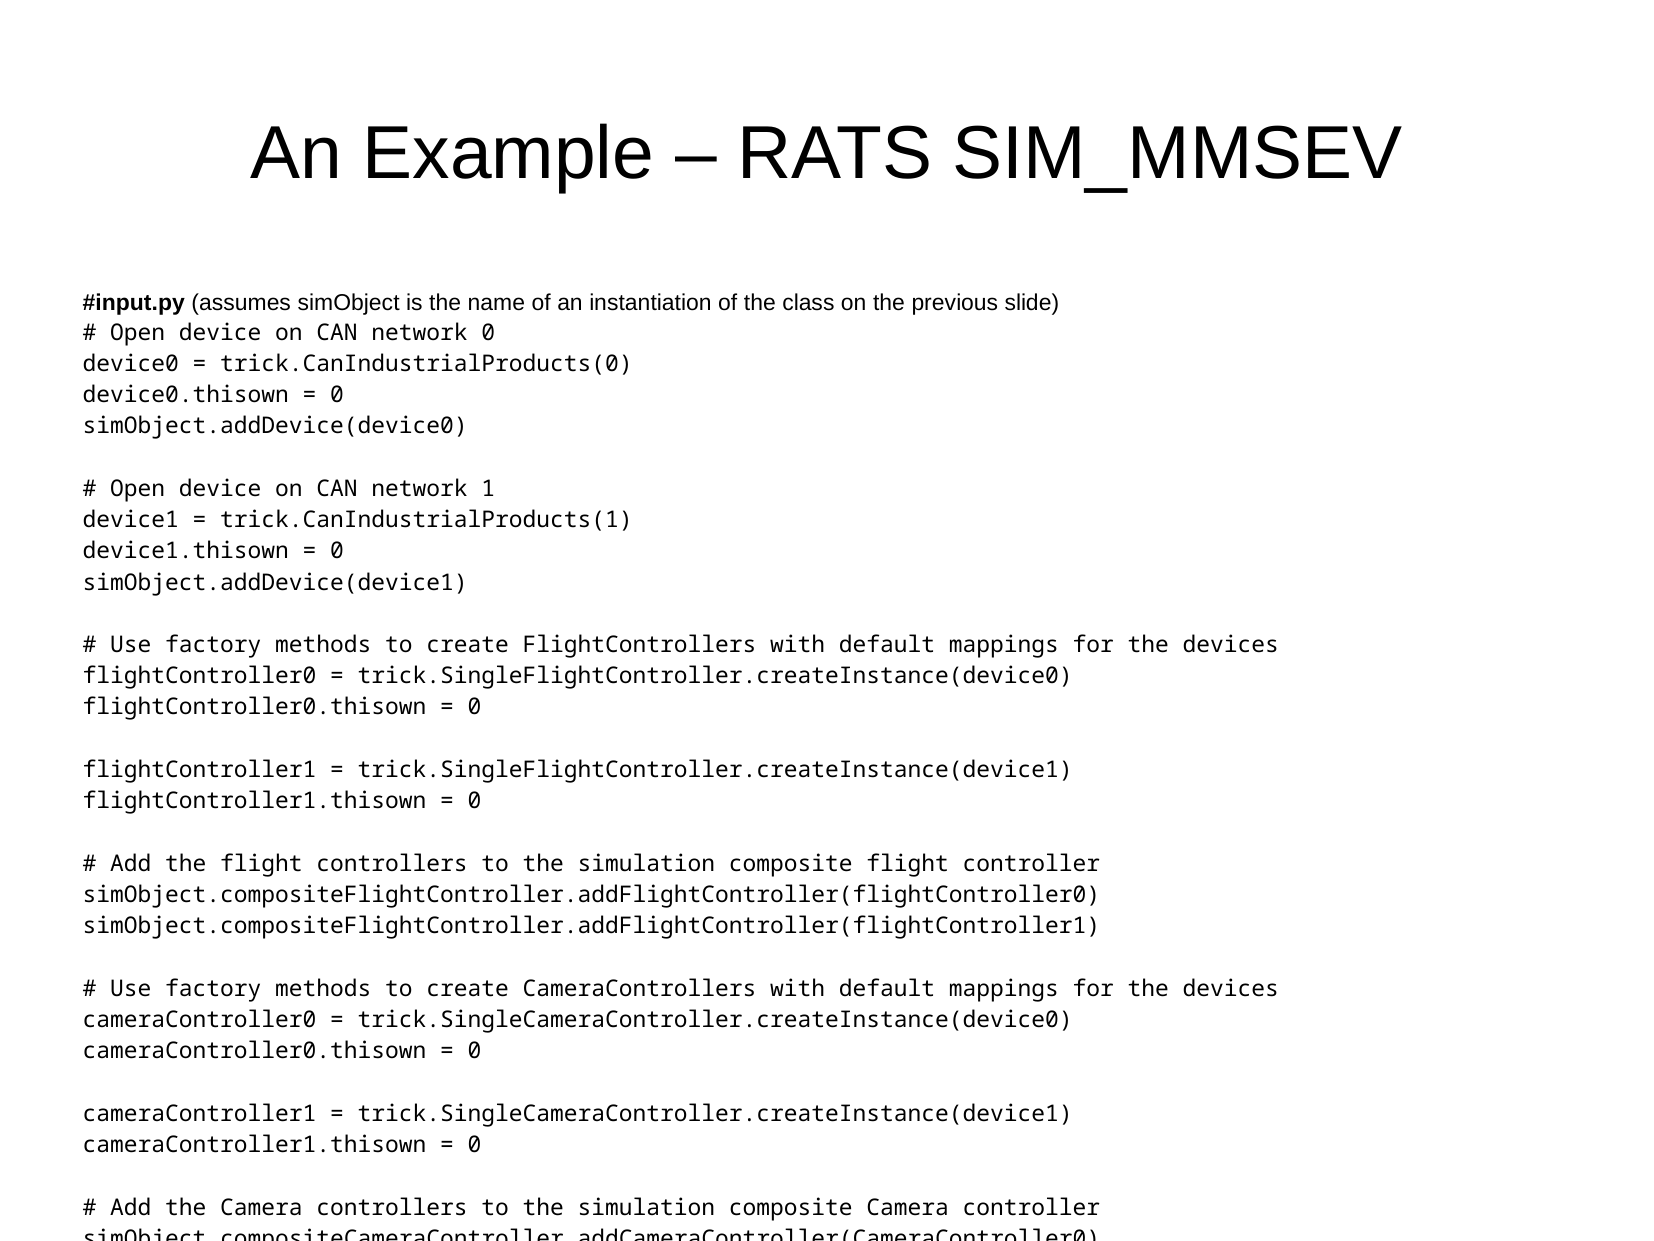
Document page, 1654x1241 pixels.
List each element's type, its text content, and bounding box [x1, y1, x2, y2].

title An Example – RATS SIM_MMSEV [82, 49, 1571, 257]
list #input.py (assumes simObject is the name of an instantiation of the class on the previous slide) # Open device on CAN network 0 device0 = trick.CanIndustrialProducts(0) device0.thisown = 0 simObject.addDevice(device0) # Open device on CAN network 1 device1 = trick.CanIndustrialProducts(1) device1.thisown = 0 simObject.addDevice(device1) # Use factory methods to create FlightControllers with default mappings for the devices flightController0 = trick.SingleFlightController.createInstance(device0) flightController0.thisown = 0 flightController1 = trick.SingleFlightController.createInstance(device1) flightController1.thisown = 0 # Add the flight controllers to the simulation composite flight controller simObject.compositeFlightController.addFlightController(flightController0) simObject.compositeFlightController.addFlightController(flightController1) # Use factory methods to create CameraControllers with default mappings for the devices cameraController0 = trick.SingleCameraController.createInstance(device0) cameraController0.thisown = 0 cameraController1 = trick.SingleCameraController.createInstance(device1) cameraController1.thisown = 0 # Add the Camera controllers to the simulation composite Camera controller simObject.compositeCameraController.addCameraController(CameraController0) simObject.compositeCameraController.addCameraController(CameraController1) [82, 290, 1571, 1172]
